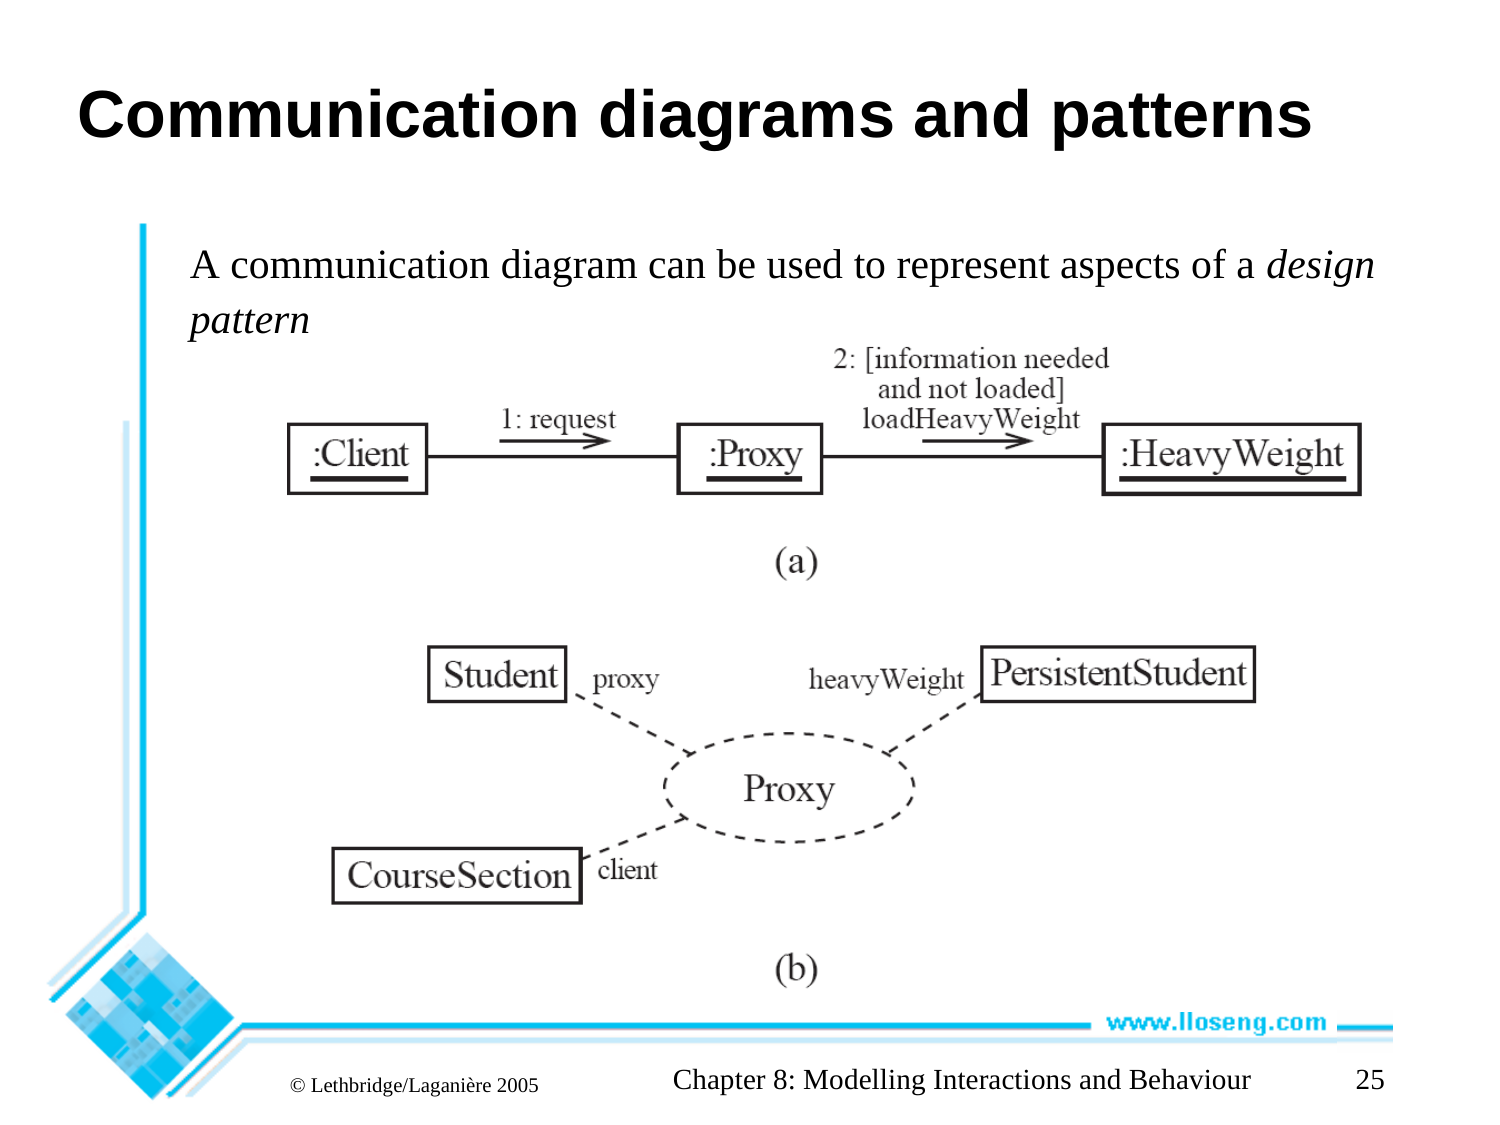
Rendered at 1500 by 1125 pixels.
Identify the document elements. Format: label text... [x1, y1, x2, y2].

text_box <number> [1325, 1050, 1401, 1125]
text_box Chapter 8: Modelling Interactions and Behaviour [624, 1050, 1300, 1125]
text_box © Lethbridge/Laganière 2005 [275, 1062, 601, 1125]
list A communication diagram can be used to represent aspects of a design pattern [174, 224, 1401, 1013]
picture [35, 212, 1393, 1102]
picture [287, 337, 1363, 996]
title Communication diagrams and patterns [62, 37, 1413, 188]
